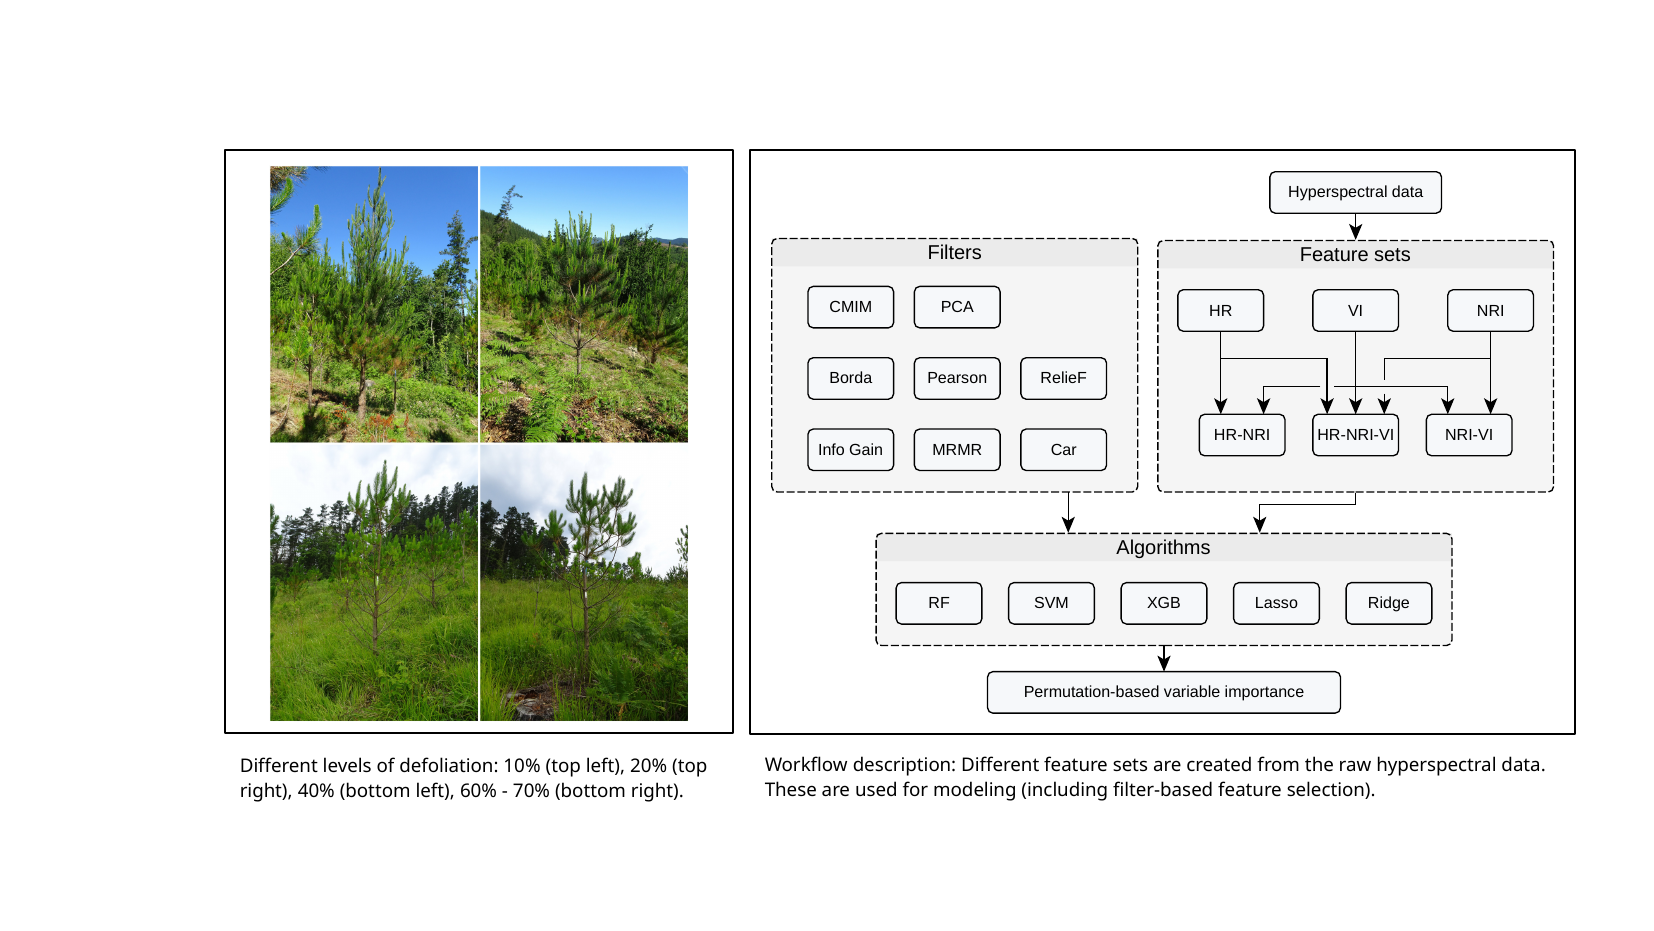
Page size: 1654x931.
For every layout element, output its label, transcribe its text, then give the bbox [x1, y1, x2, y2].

text_box [750, 149, 1576, 735]
text_box Different levels of defoliation: 10% (top left), 20% (top right), 40% (bottom left), 60% - 70% (bottom right). [225, 744, 730, 901]
text_box [225, 149, 733, 734]
text_box Workflow description: Different feature sets are created from the raw hyperspectral data. These are used for modeling (including filter-based feature selection). [750, 743, 1576, 885]
